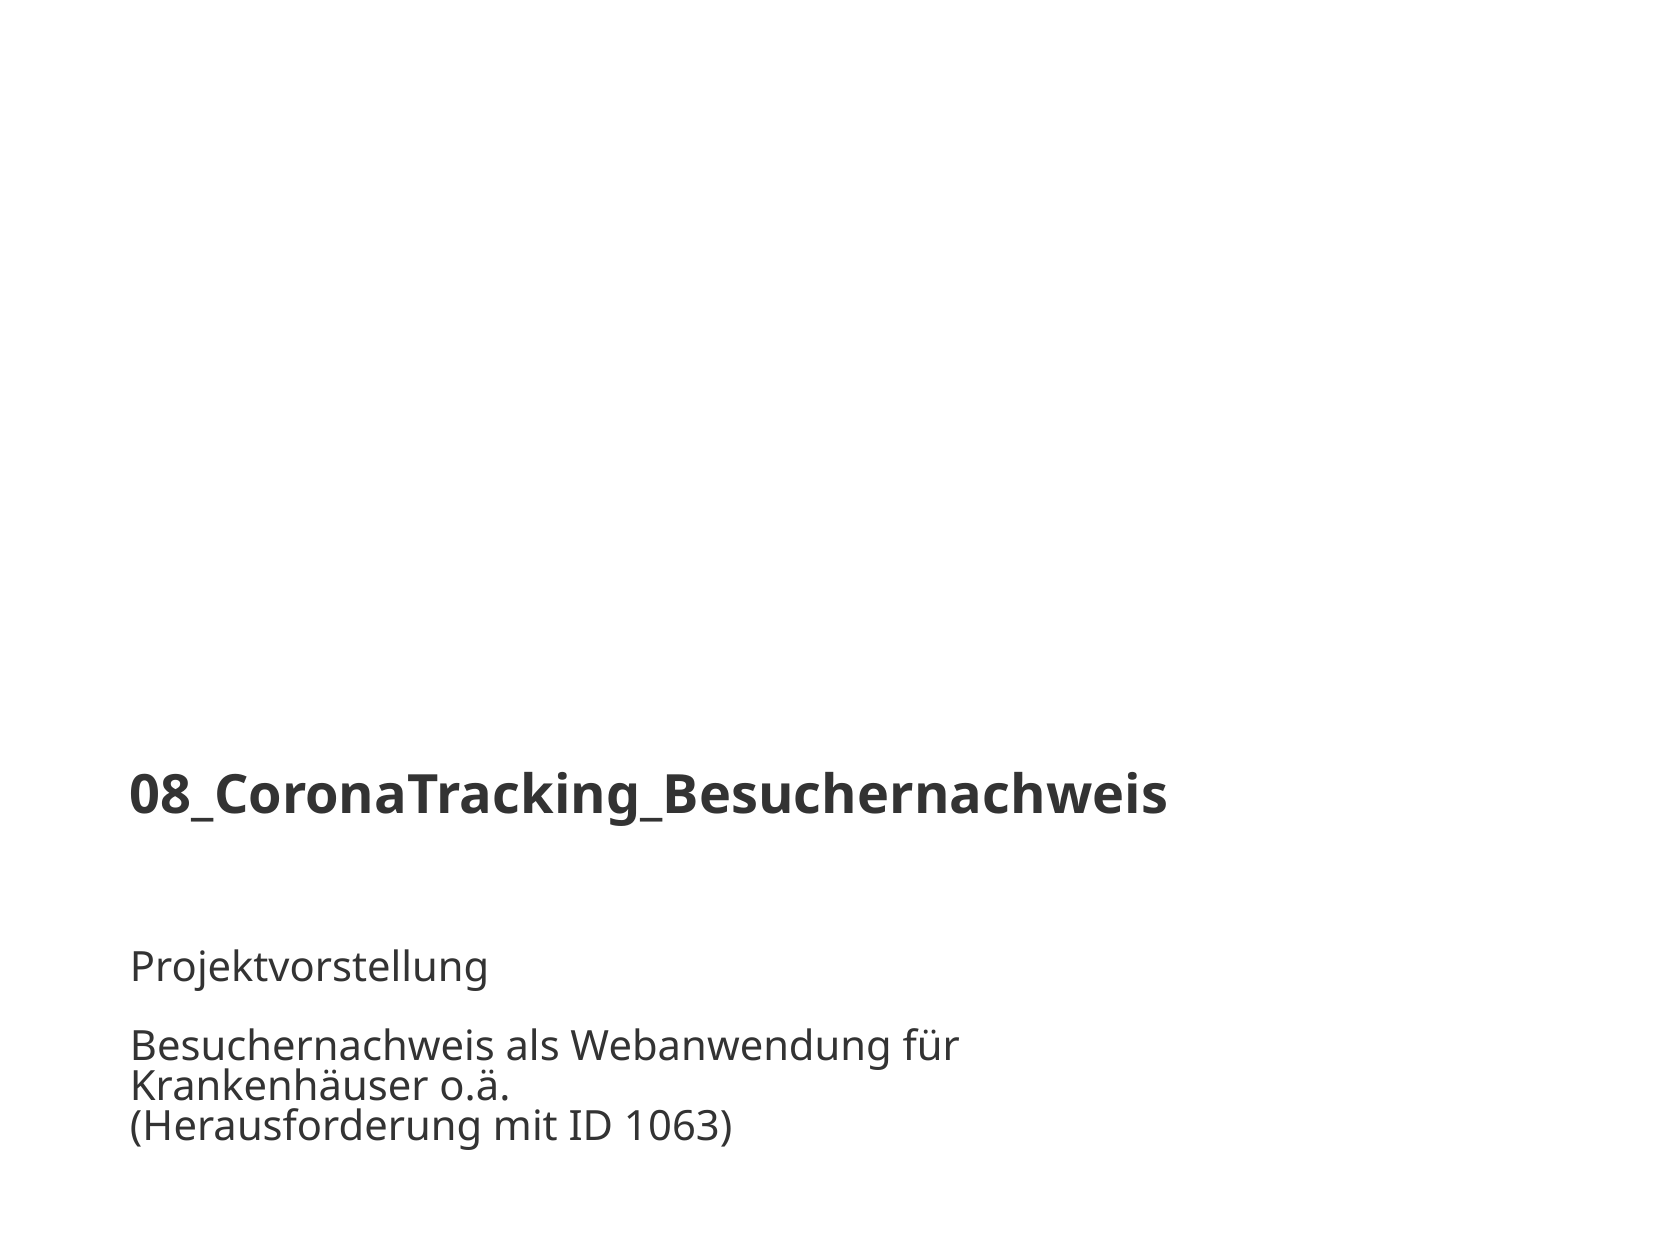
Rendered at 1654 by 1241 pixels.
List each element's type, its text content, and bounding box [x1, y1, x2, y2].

subtitle Projektvorstellung Besuchernachweis als Webanwendung für Krankenhäuser o.ä. (Herausforderung mit ID 1063) [129, 942, 1536, 1156]
title 08_CoronaTracking_Besuchernachweis [129, 655, 1536, 928]
